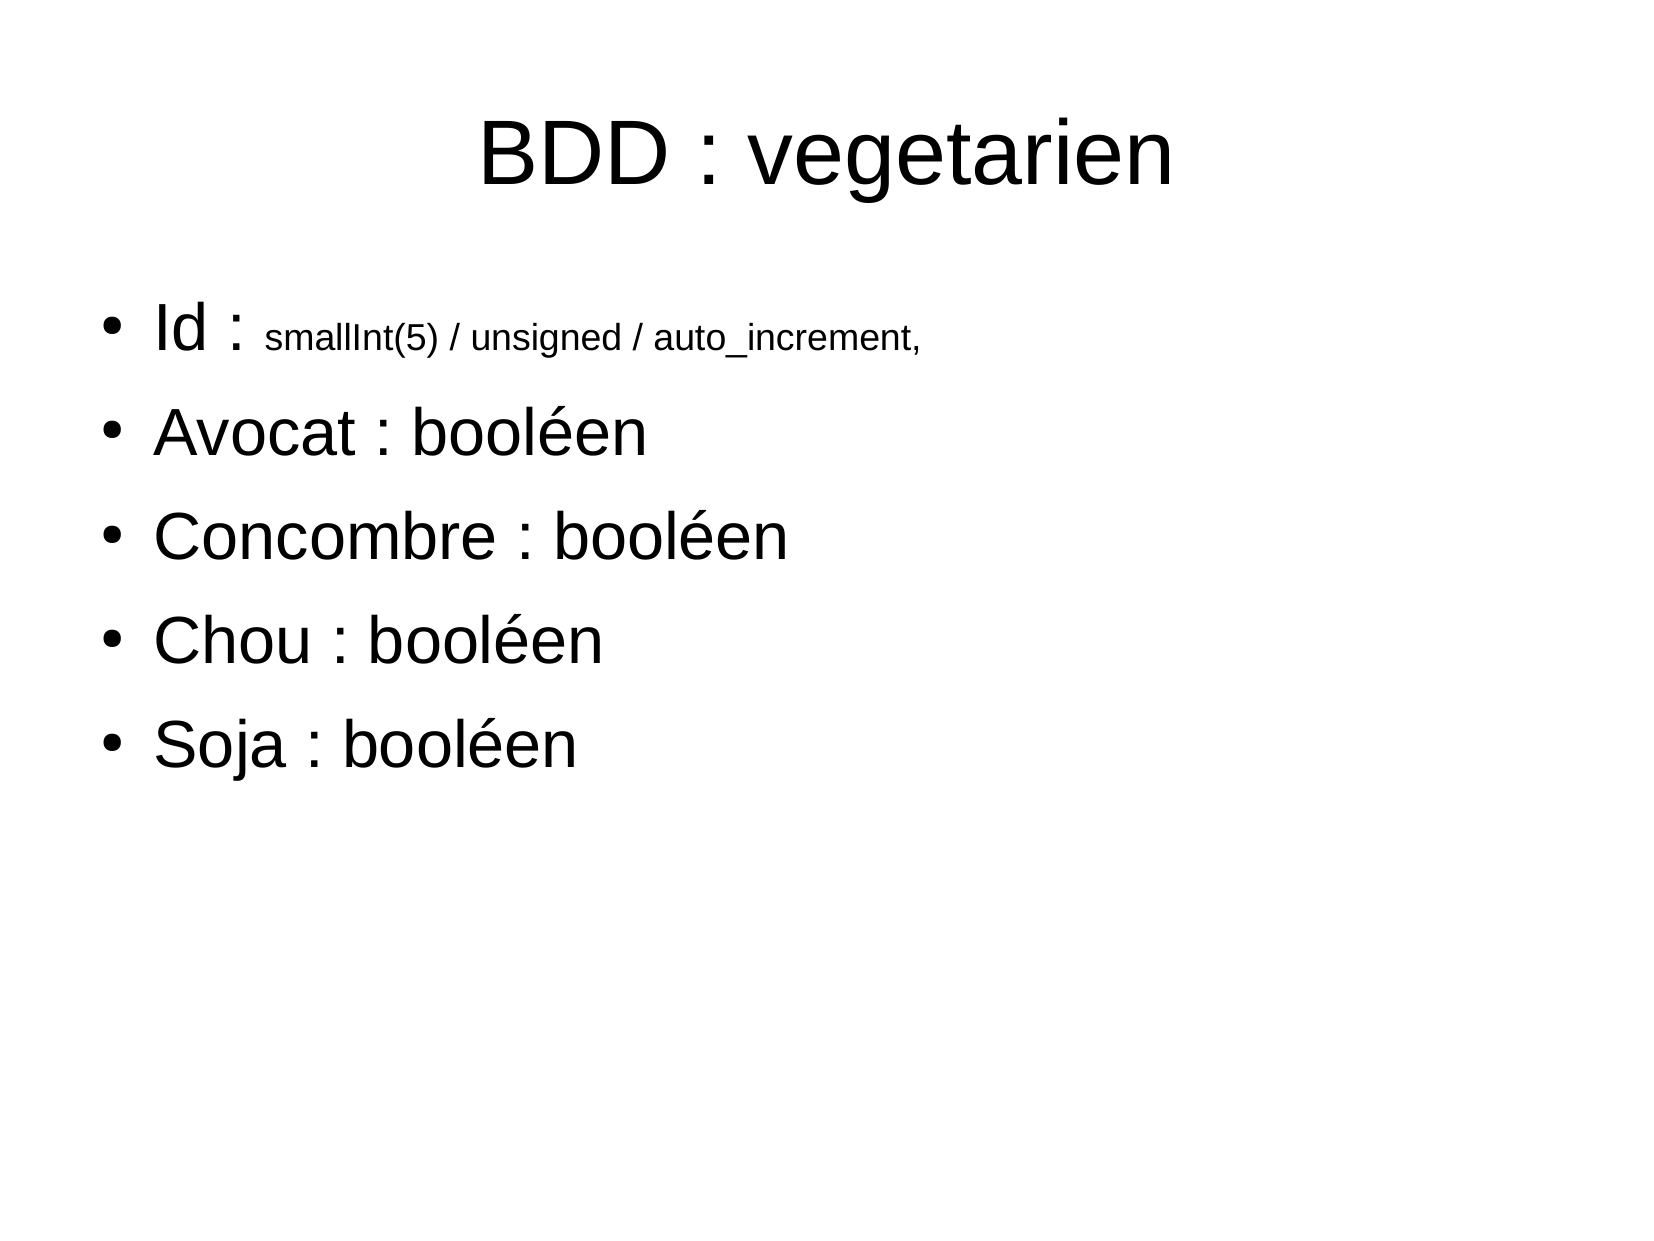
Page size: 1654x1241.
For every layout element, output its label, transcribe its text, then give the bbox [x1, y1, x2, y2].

list Id : smallInt(5) / unsigned / auto_increment, Avocat : booléen Concombre : booléen Chou : booléen Soja : booléen [82, 290, 1571, 1010]
title BDD : vegetarien [82, 49, 1571, 257]
